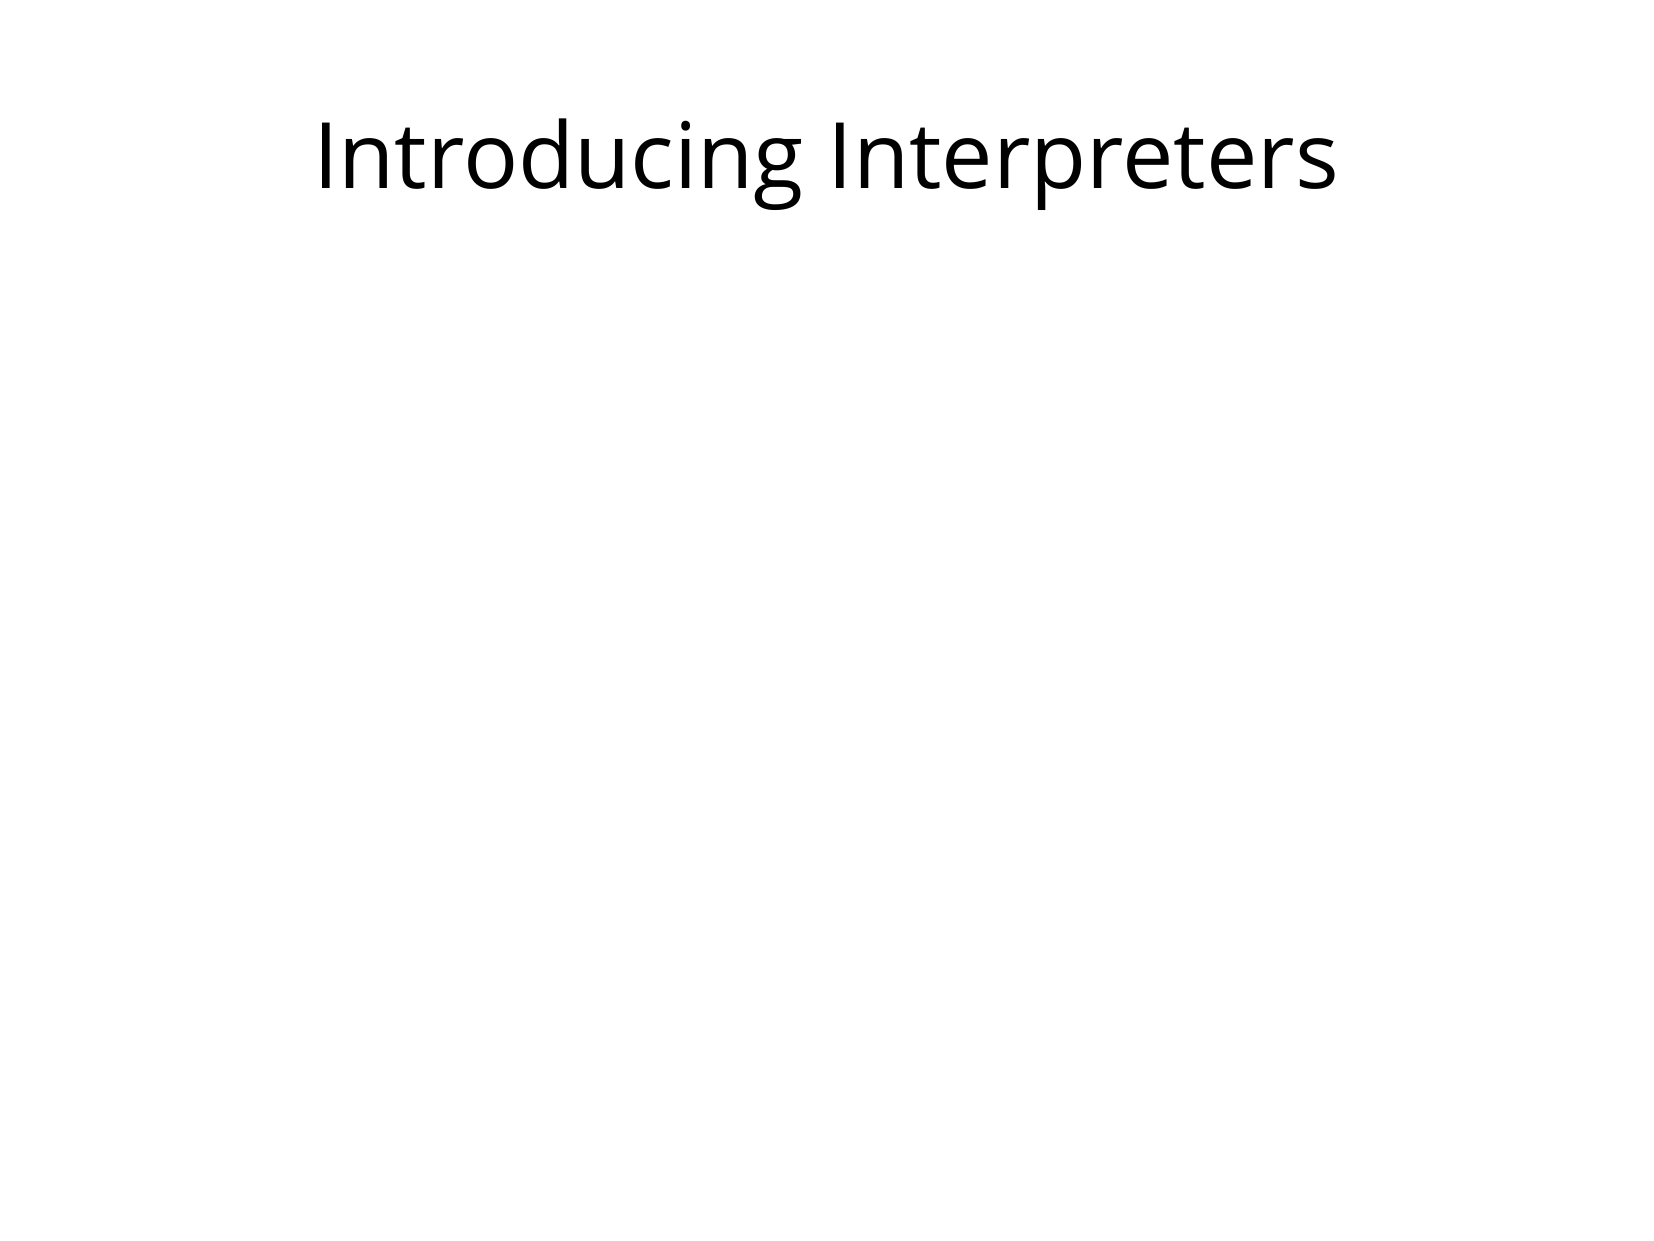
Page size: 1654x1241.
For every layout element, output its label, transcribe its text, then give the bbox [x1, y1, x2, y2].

title Introducing Interpreters [82, 49, 1571, 257]
